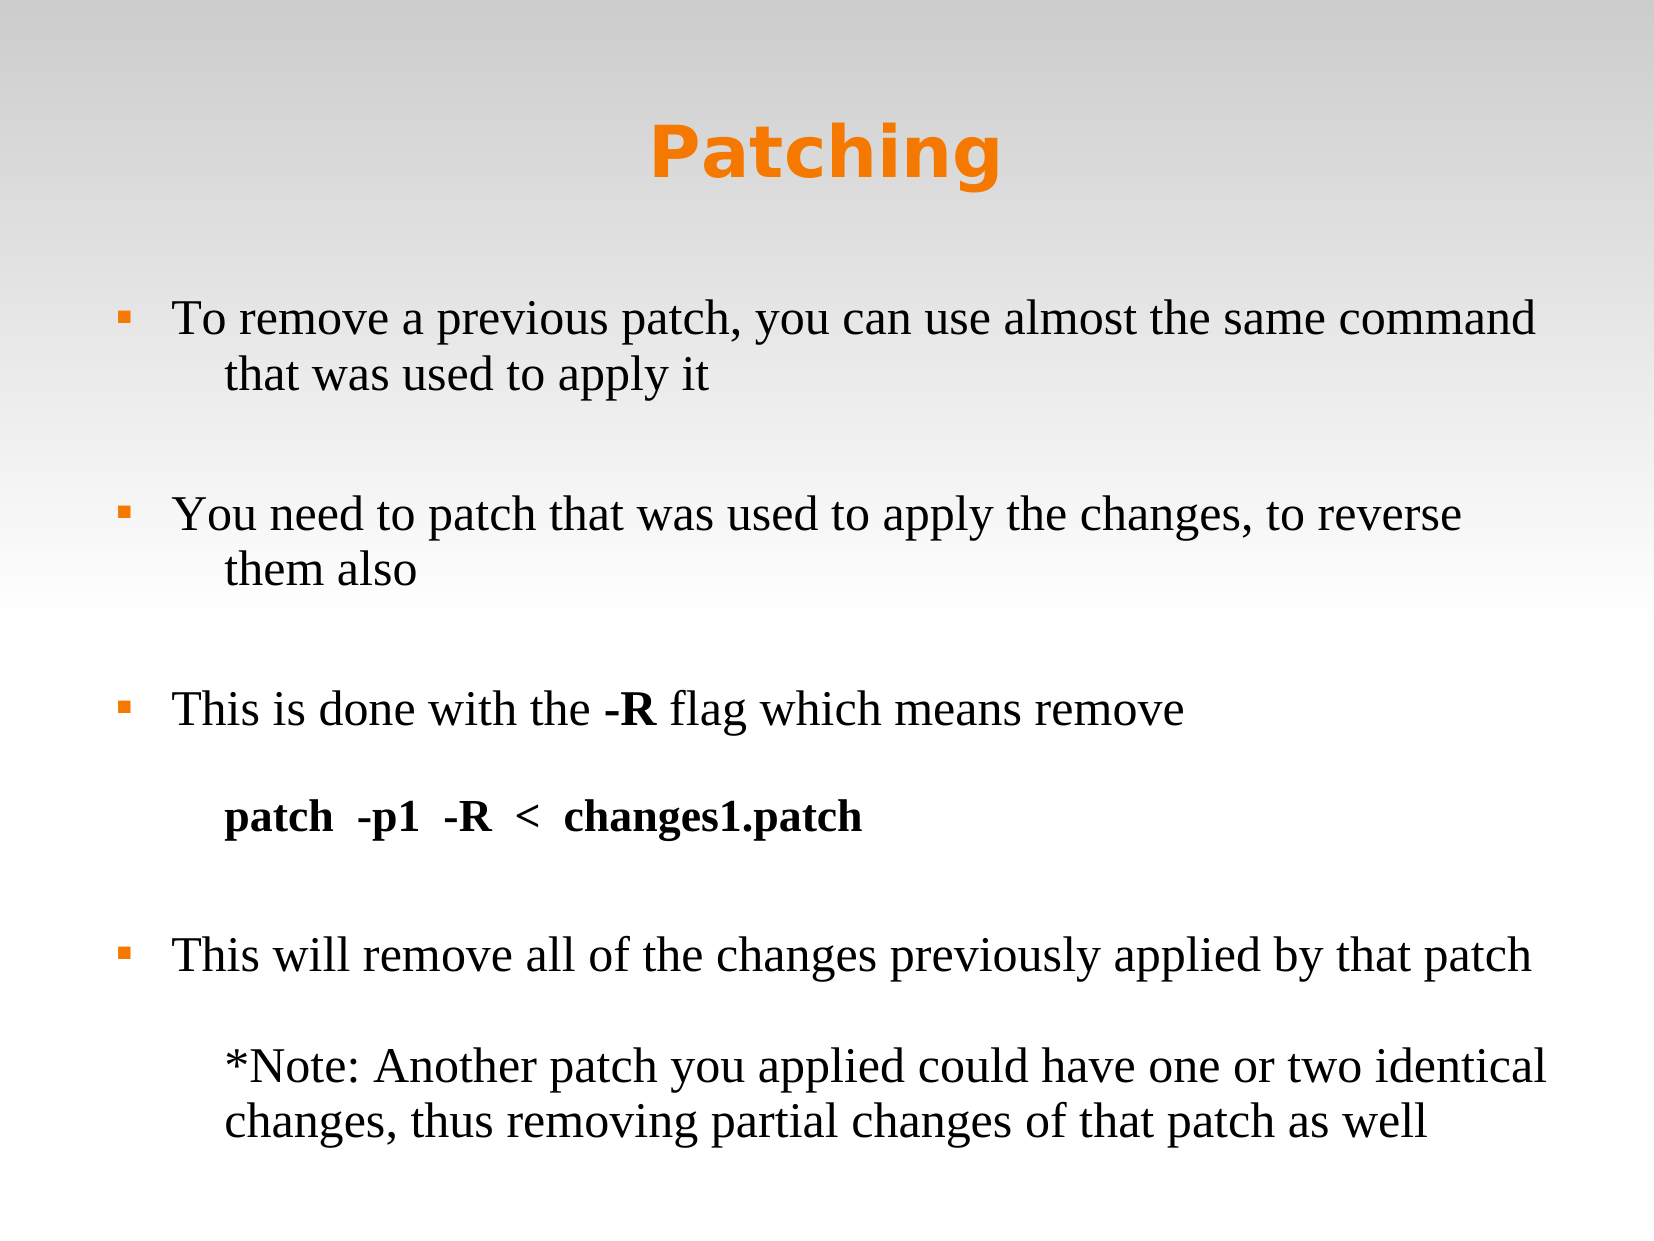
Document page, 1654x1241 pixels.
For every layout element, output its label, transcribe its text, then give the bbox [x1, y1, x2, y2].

title Patching [82, 49, 1571, 257]
list To remove a previous patch, you can use almost the same command that was used to apply it You need to patch that was used to apply the changes, to reverse them also This is done with the -R flag which means remove patch -p1 -R < changes1.patch This will remove all of the changes previously applied by that patch *Note: Another patch you applied could have one or two identical changes, thus removing partial changes of that patch as well [82, 290, 1571, 1235]
